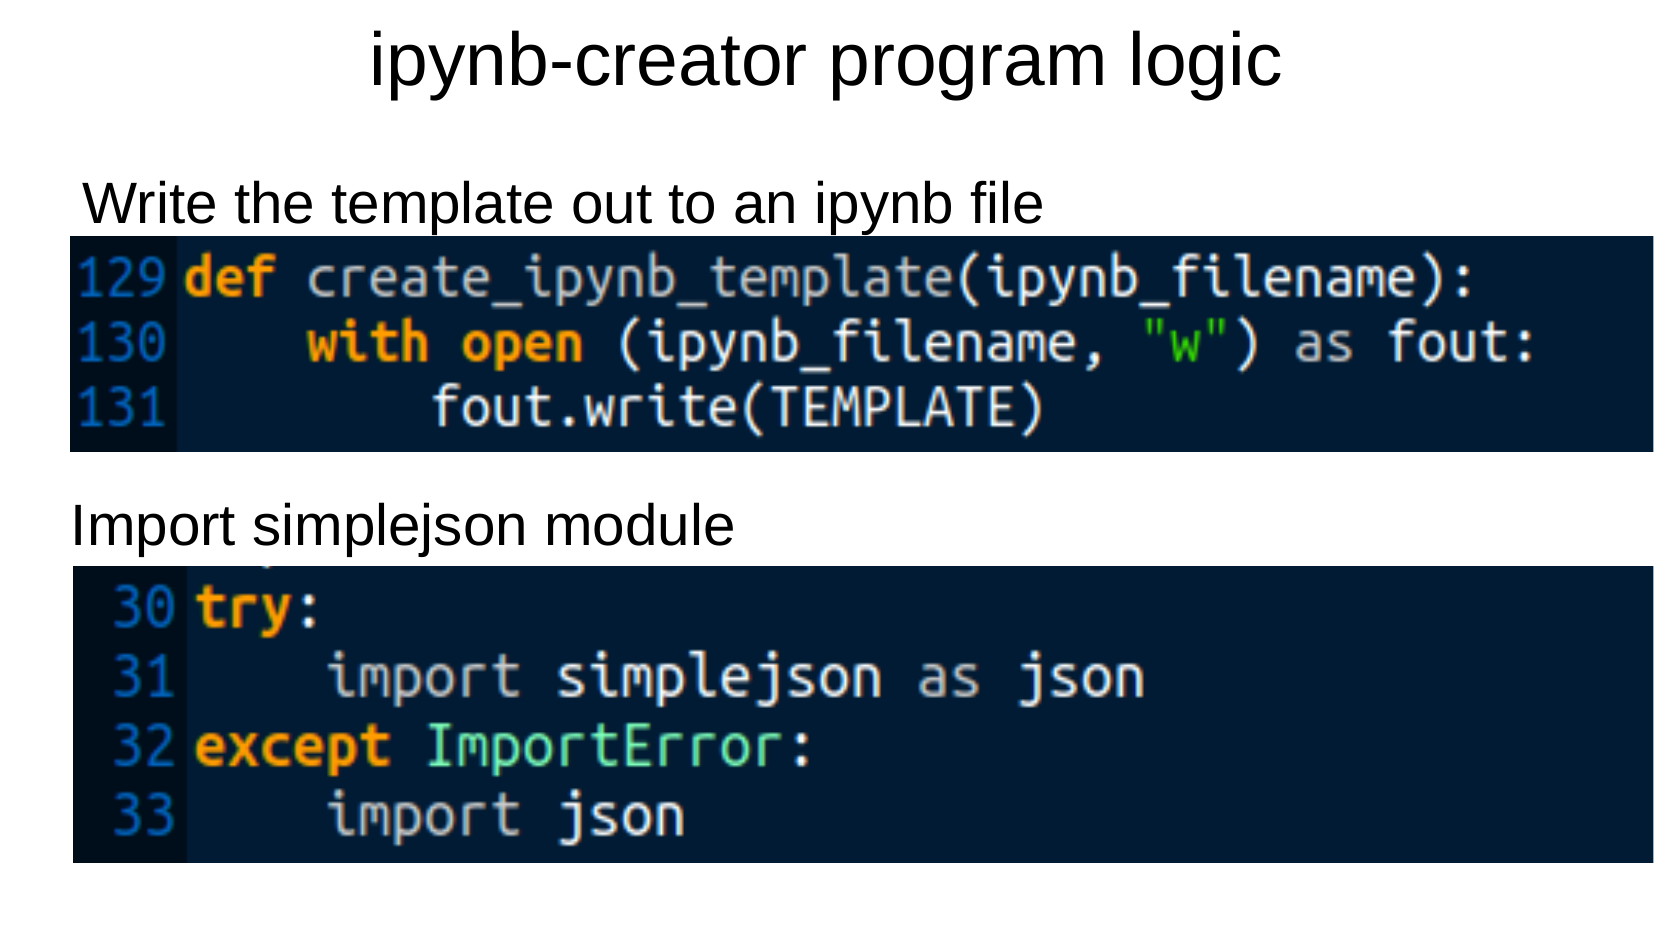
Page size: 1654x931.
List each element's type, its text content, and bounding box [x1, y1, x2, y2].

text_box Import simplejson module [70, 484, 1560, 567]
subtitle Write the template out to an ipynb file [82, 159, 1571, 236]
title ipynb-creator program logic [82, 13, 1571, 107]
picture [70, 236, 1654, 452]
picture [73, 566, 1654, 863]
